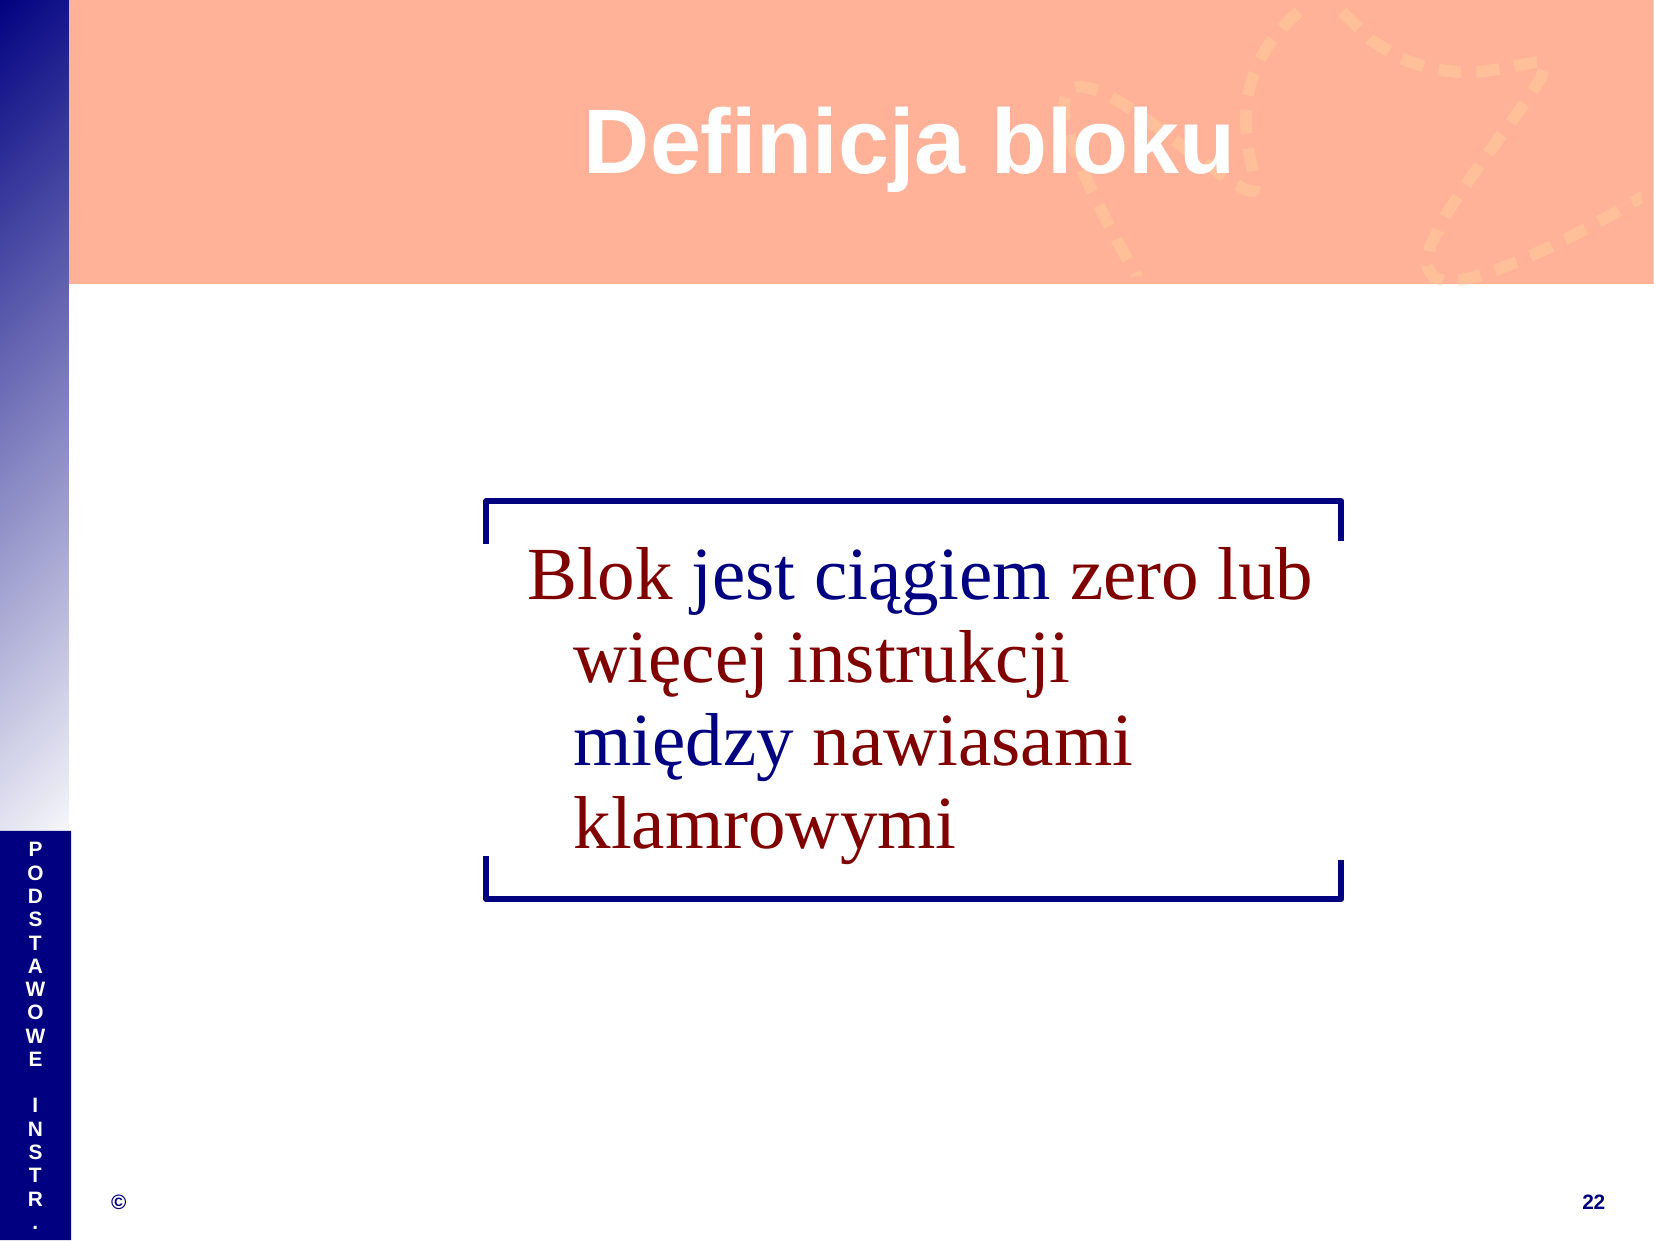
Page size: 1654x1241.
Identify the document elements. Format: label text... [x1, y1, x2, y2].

text_box Blok jest ciągiem zero lub więcej instrukcji między nawiasami klamrowymi [501, 472, 1326, 925]
title Definicja bloku [204, 37, 1617, 246]
text_box P O D S T A W O W E I N S T R . [0, 830, 71, 1241]
